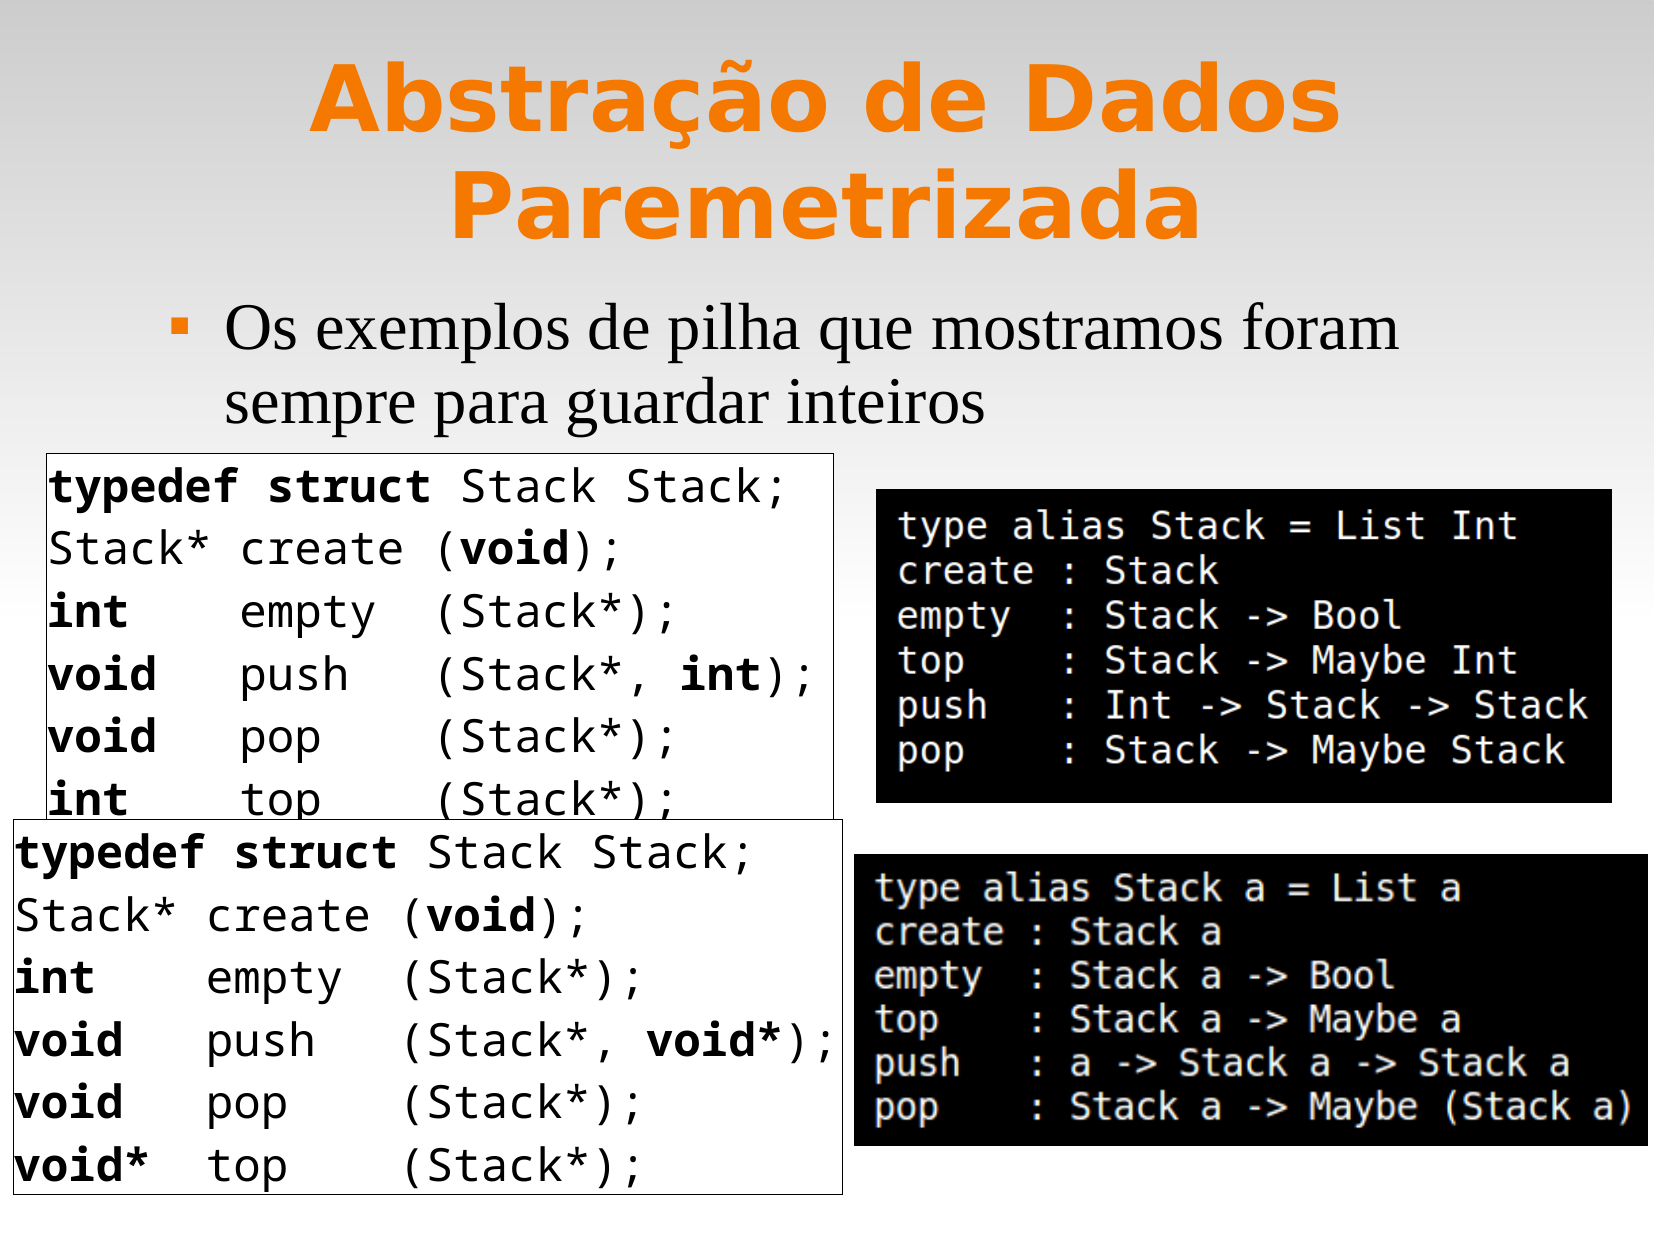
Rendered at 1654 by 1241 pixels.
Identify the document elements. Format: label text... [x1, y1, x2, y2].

title Abstração de Dados Paremetrizada [82, 45, 1571, 261]
text_box typedef struct Stack Stack; Stack* create (void); int empty (Stack*); void push (Stack*, int); void pop (Stack*); int top (Stack*); [46, 483, 834, 799]
picture [876, 489, 1612, 803]
picture [854, 854, 1648, 1146]
list Os exemplos de pilha que mostramos foram sempre para guardar inteiros [82, 290, 1571, 1109]
text_box typedef struct Stack Stack; Stack* create (void); int empty (Stack*); void push (Stack*, void*); void pop (Stack*); void* top (Stack*); [13, 825, 843, 1190]
